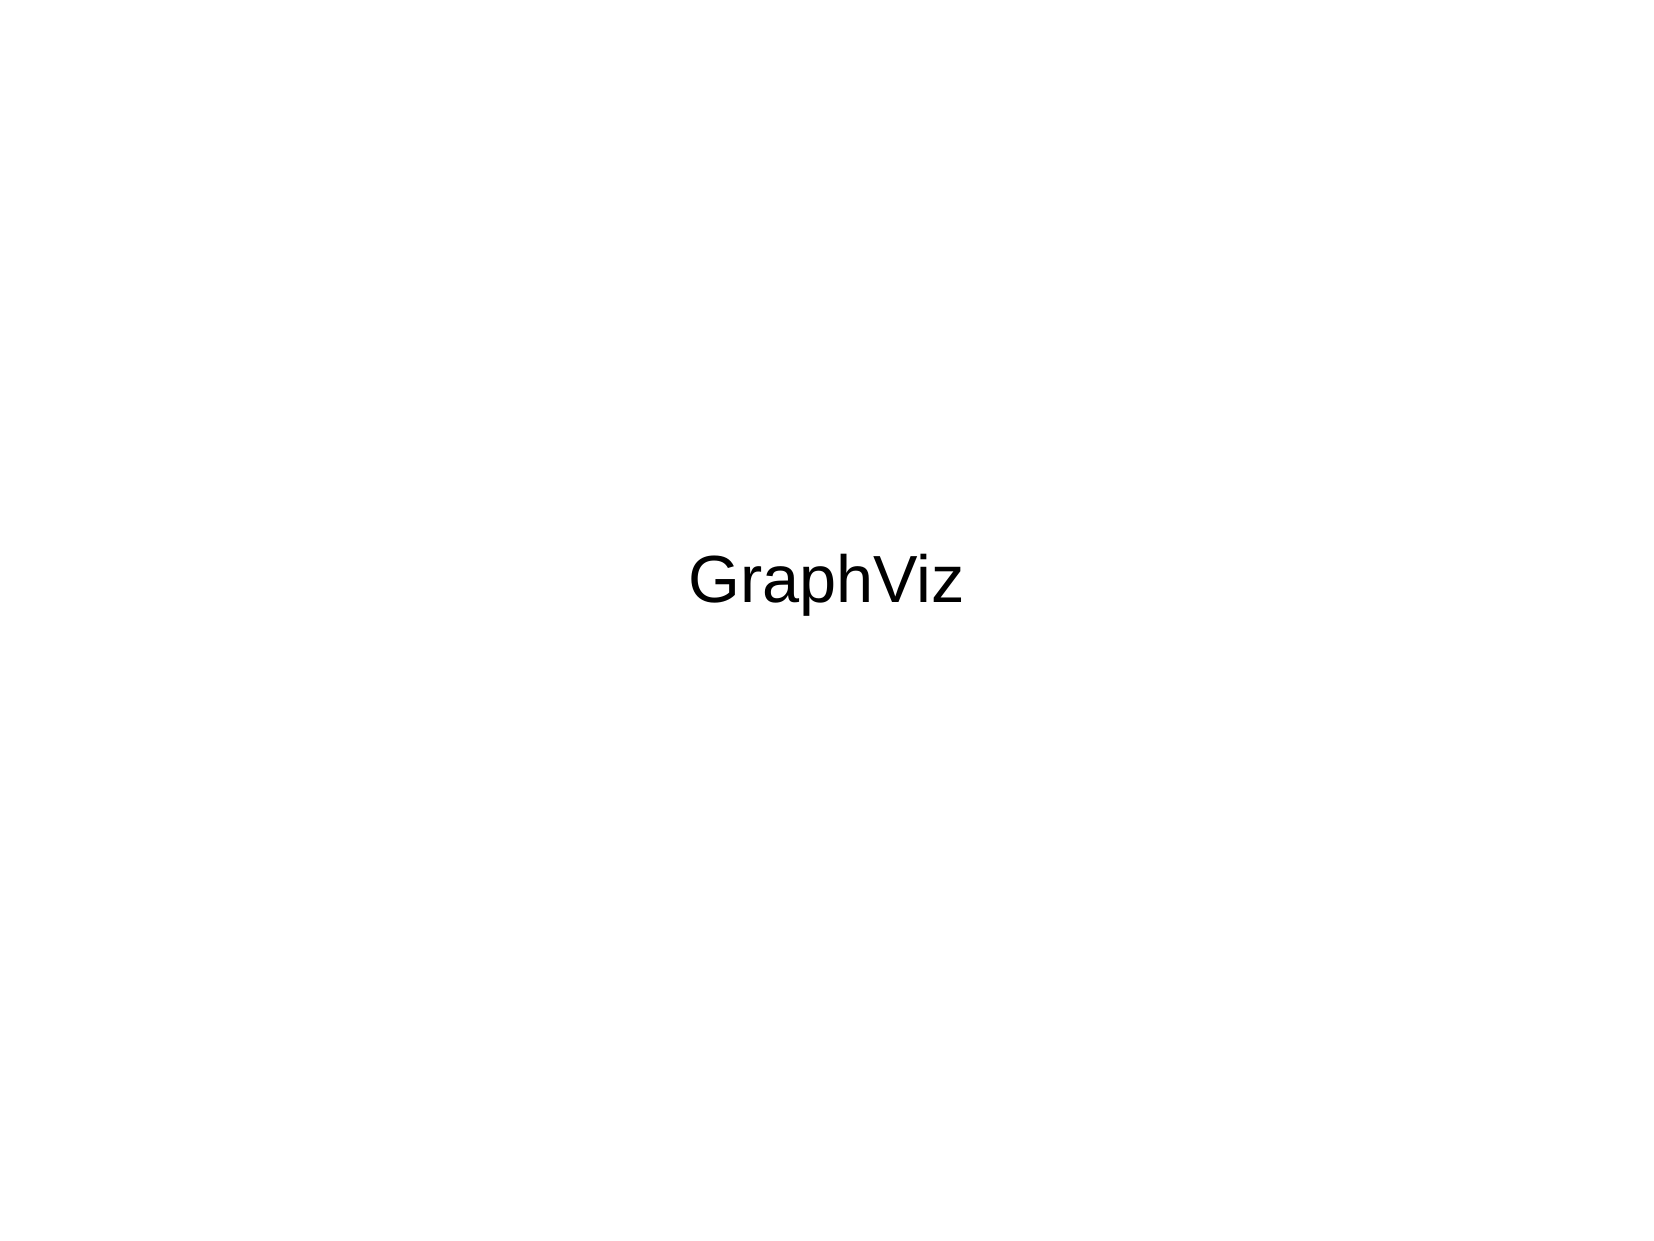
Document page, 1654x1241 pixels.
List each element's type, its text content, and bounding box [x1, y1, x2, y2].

subtitle GraphViz [82, 56, 1571, 1102]
